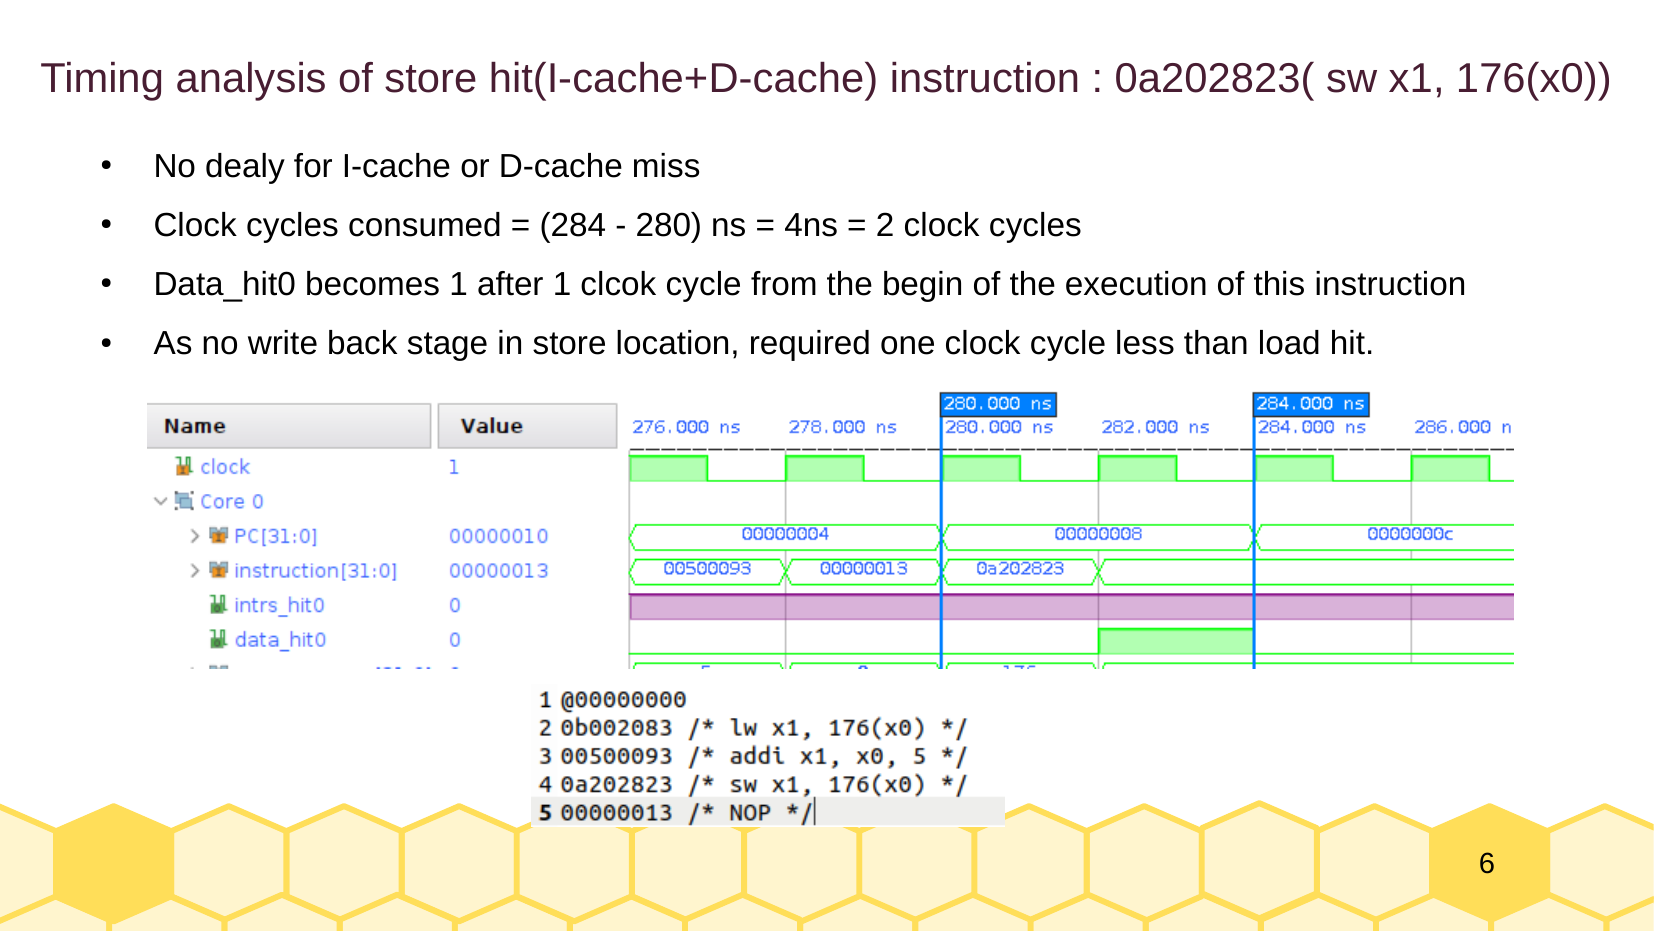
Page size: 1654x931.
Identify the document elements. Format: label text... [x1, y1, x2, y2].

picture [531, 684, 1005, 827]
title Timing analysis of store hit(I-cache+D-cache) instruction : 0a202823( sw x1, 176(x0)) [29, 37, 1625, 119]
list No dealy for I-cache or D-cache miss Clock cycles consumed = (284 - 280) ns = 4ns = 2 clock cycles Data_hit0 becomes 1 after 1 clcok cycle from the begin of the execution of this instruction As no write back stage in store location, required one clock cycle less than load hit. [82, 147, 1571, 758]
picture [147, 383, 1514, 669]
